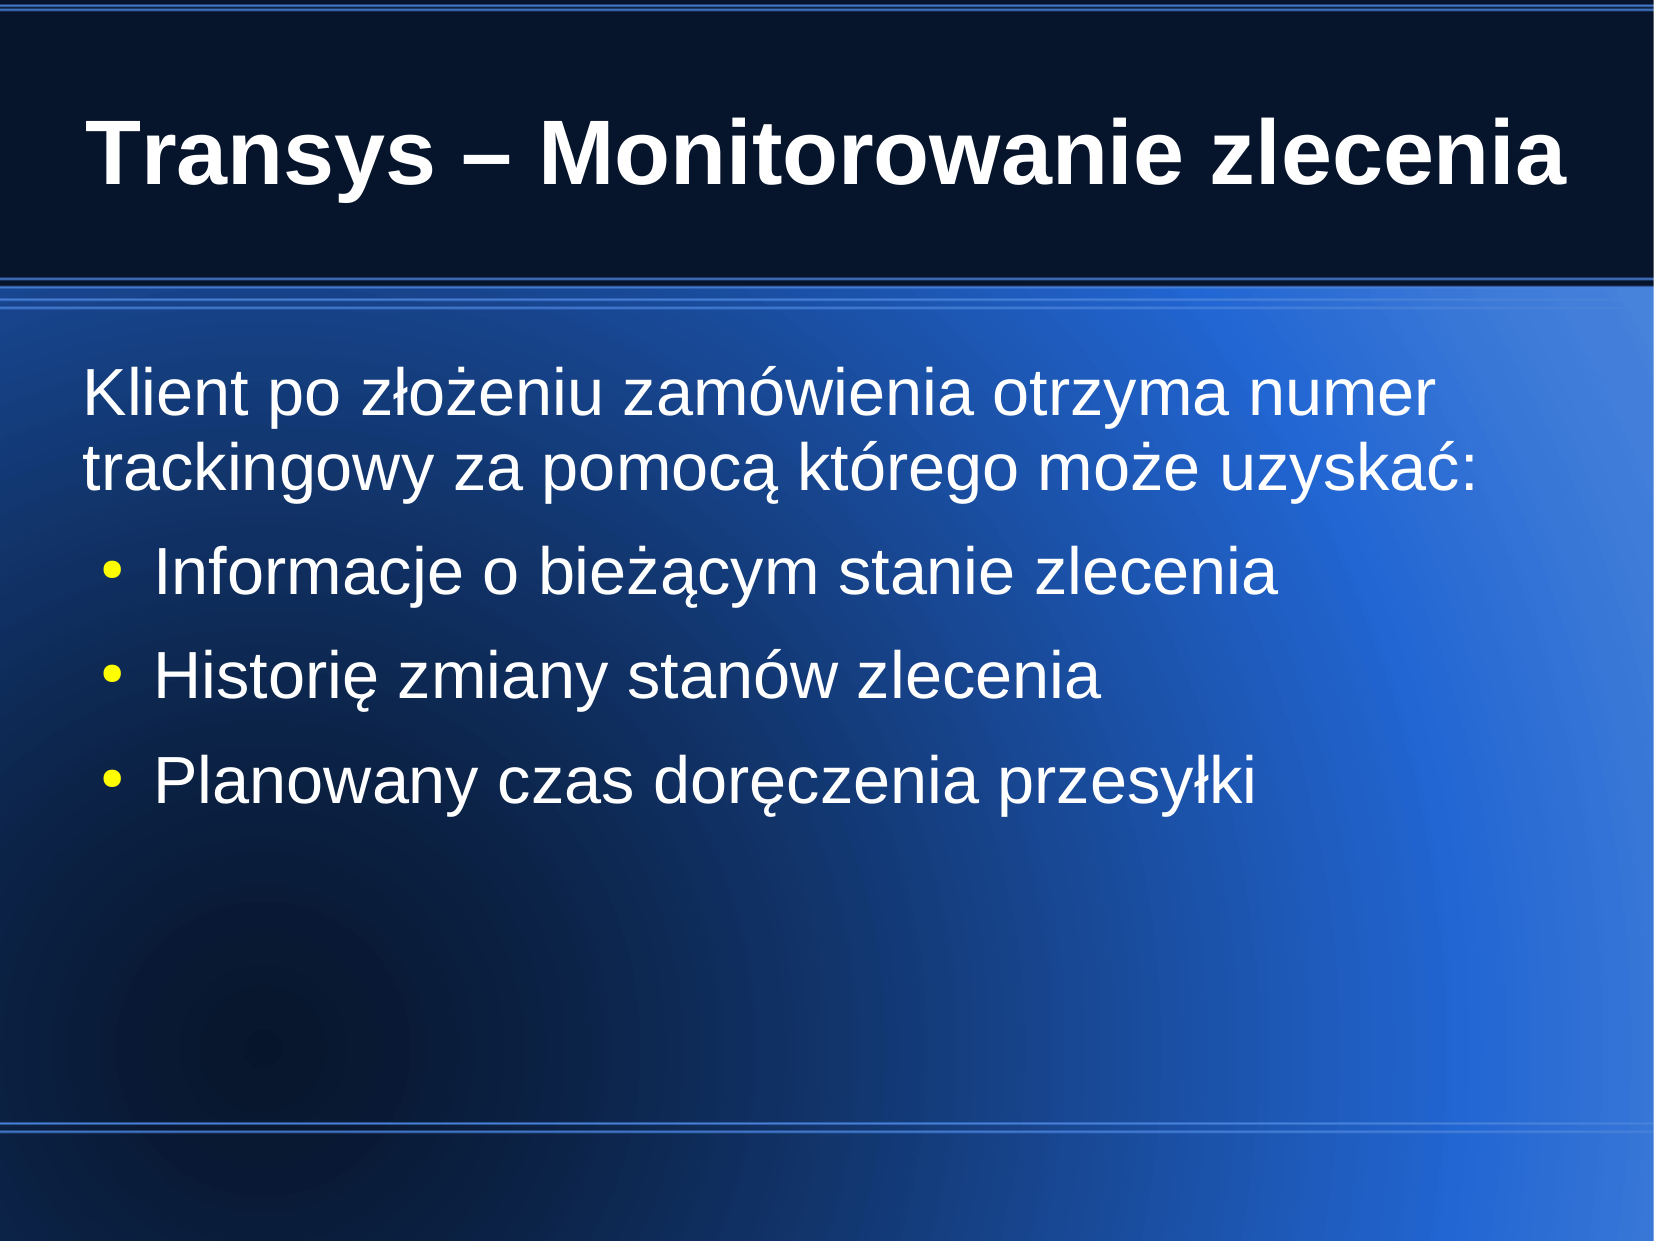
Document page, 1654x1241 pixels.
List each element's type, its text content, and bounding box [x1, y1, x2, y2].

list Klient po złożeniu zamówienia otrzyma numer trackingowy za pomocą którego może uzyskać: Informacje o bieżącym stanie zlecenia Historię zmiany stanów zlecenia Planowany czas doręczenia przesyłki [82, 355, 1571, 1075]
picture [0, 0, 1654, 1241]
title Transys – Monitorowanie zlecenia [82, 49, 1571, 257]
